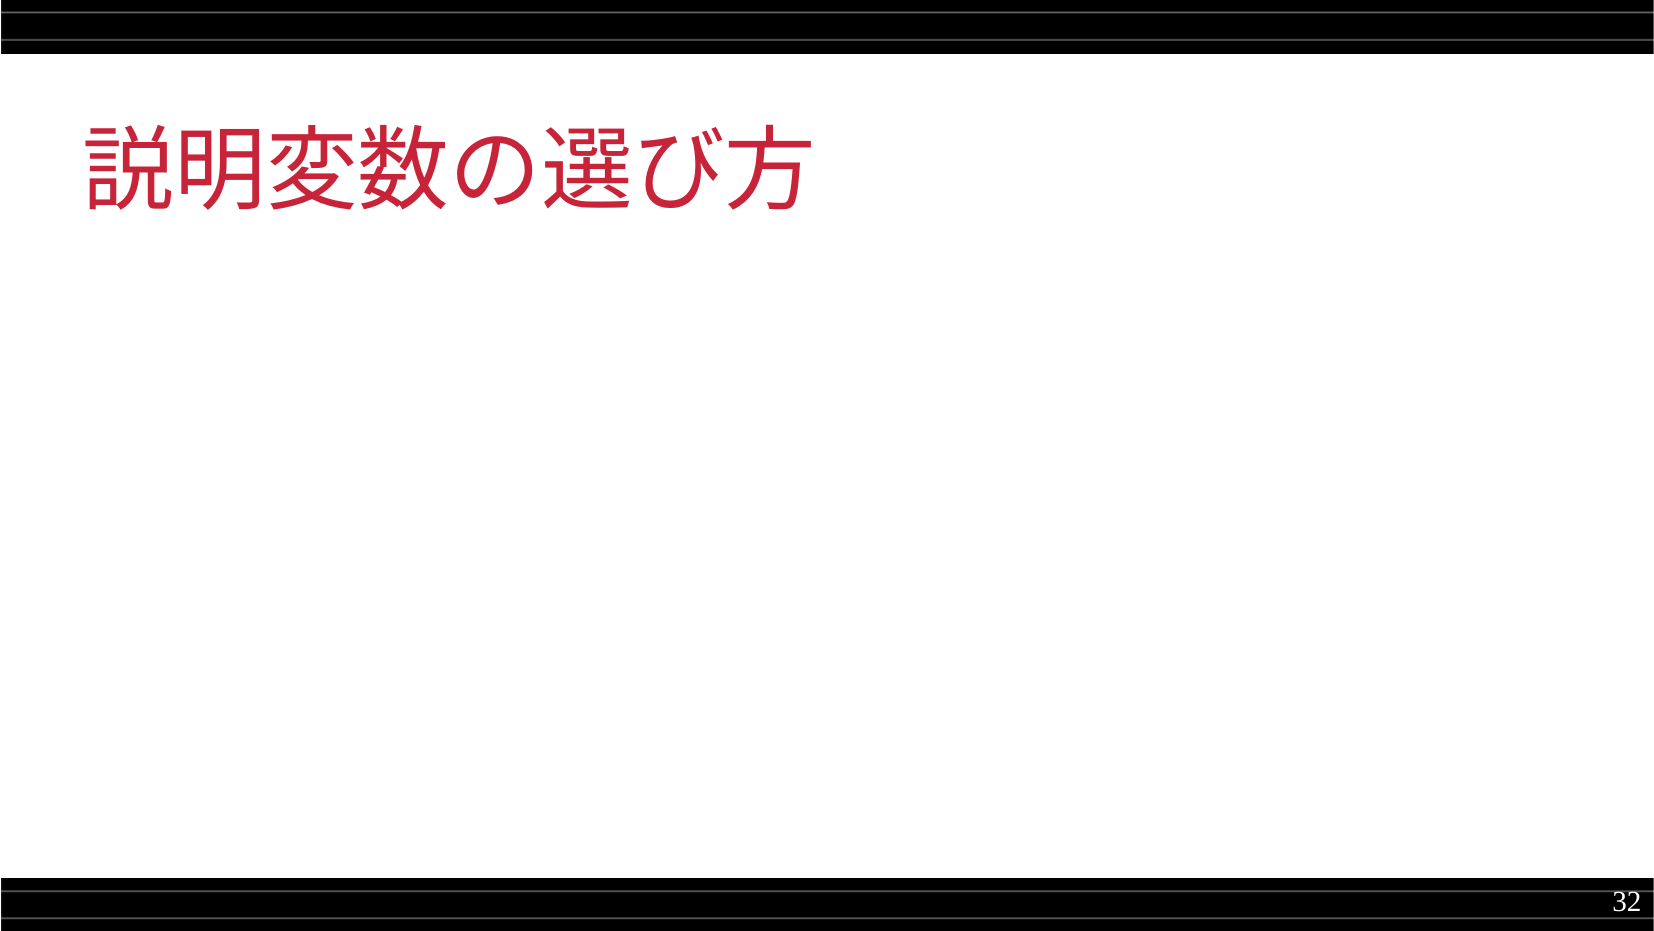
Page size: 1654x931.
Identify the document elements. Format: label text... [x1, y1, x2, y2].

picture [1, 878, 1654, 931]
picture [1, 0, 1654, 54]
title 説明変数の選び方 [82, 92, 1571, 249]
